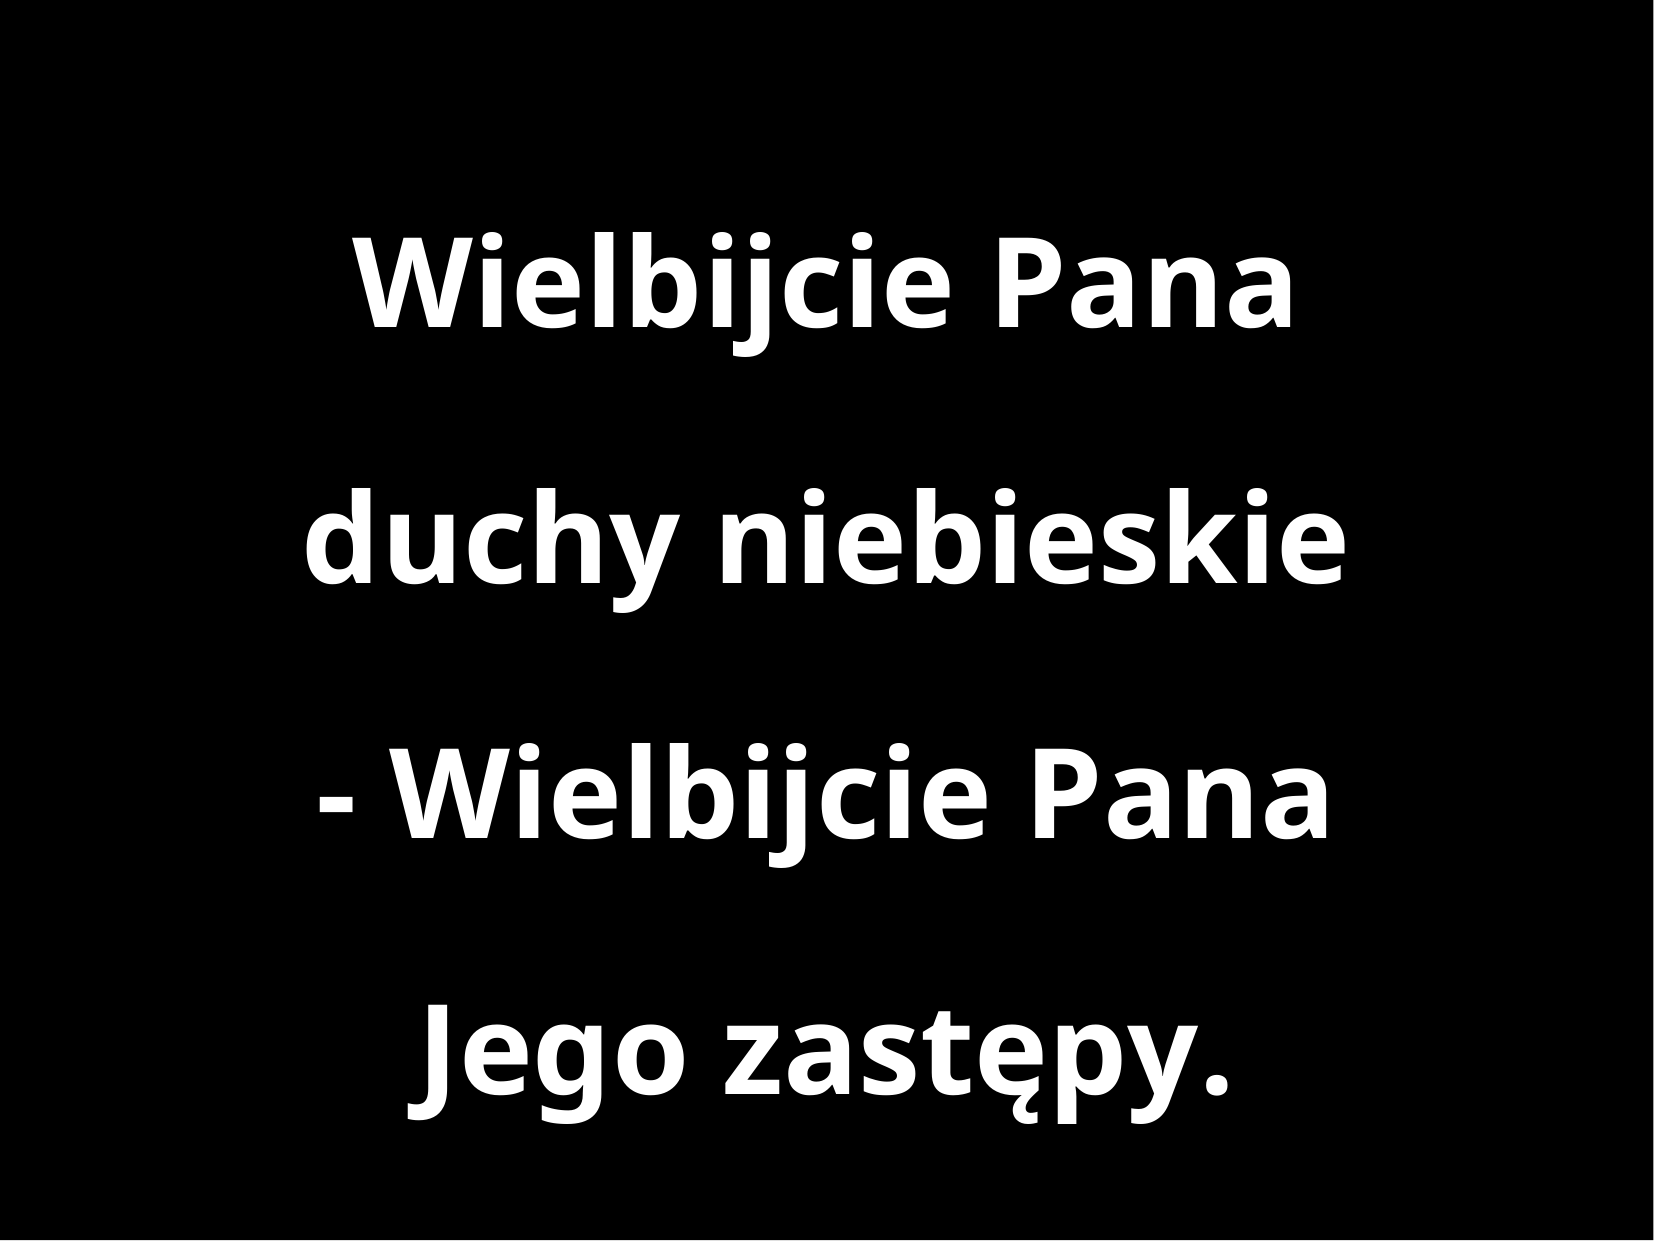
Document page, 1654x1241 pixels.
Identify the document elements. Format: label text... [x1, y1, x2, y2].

title Wielbijcie Pana duchy niebieskie - Wielbijcie Pana Jego zastępy. [0, 0, 1654, 1241]
